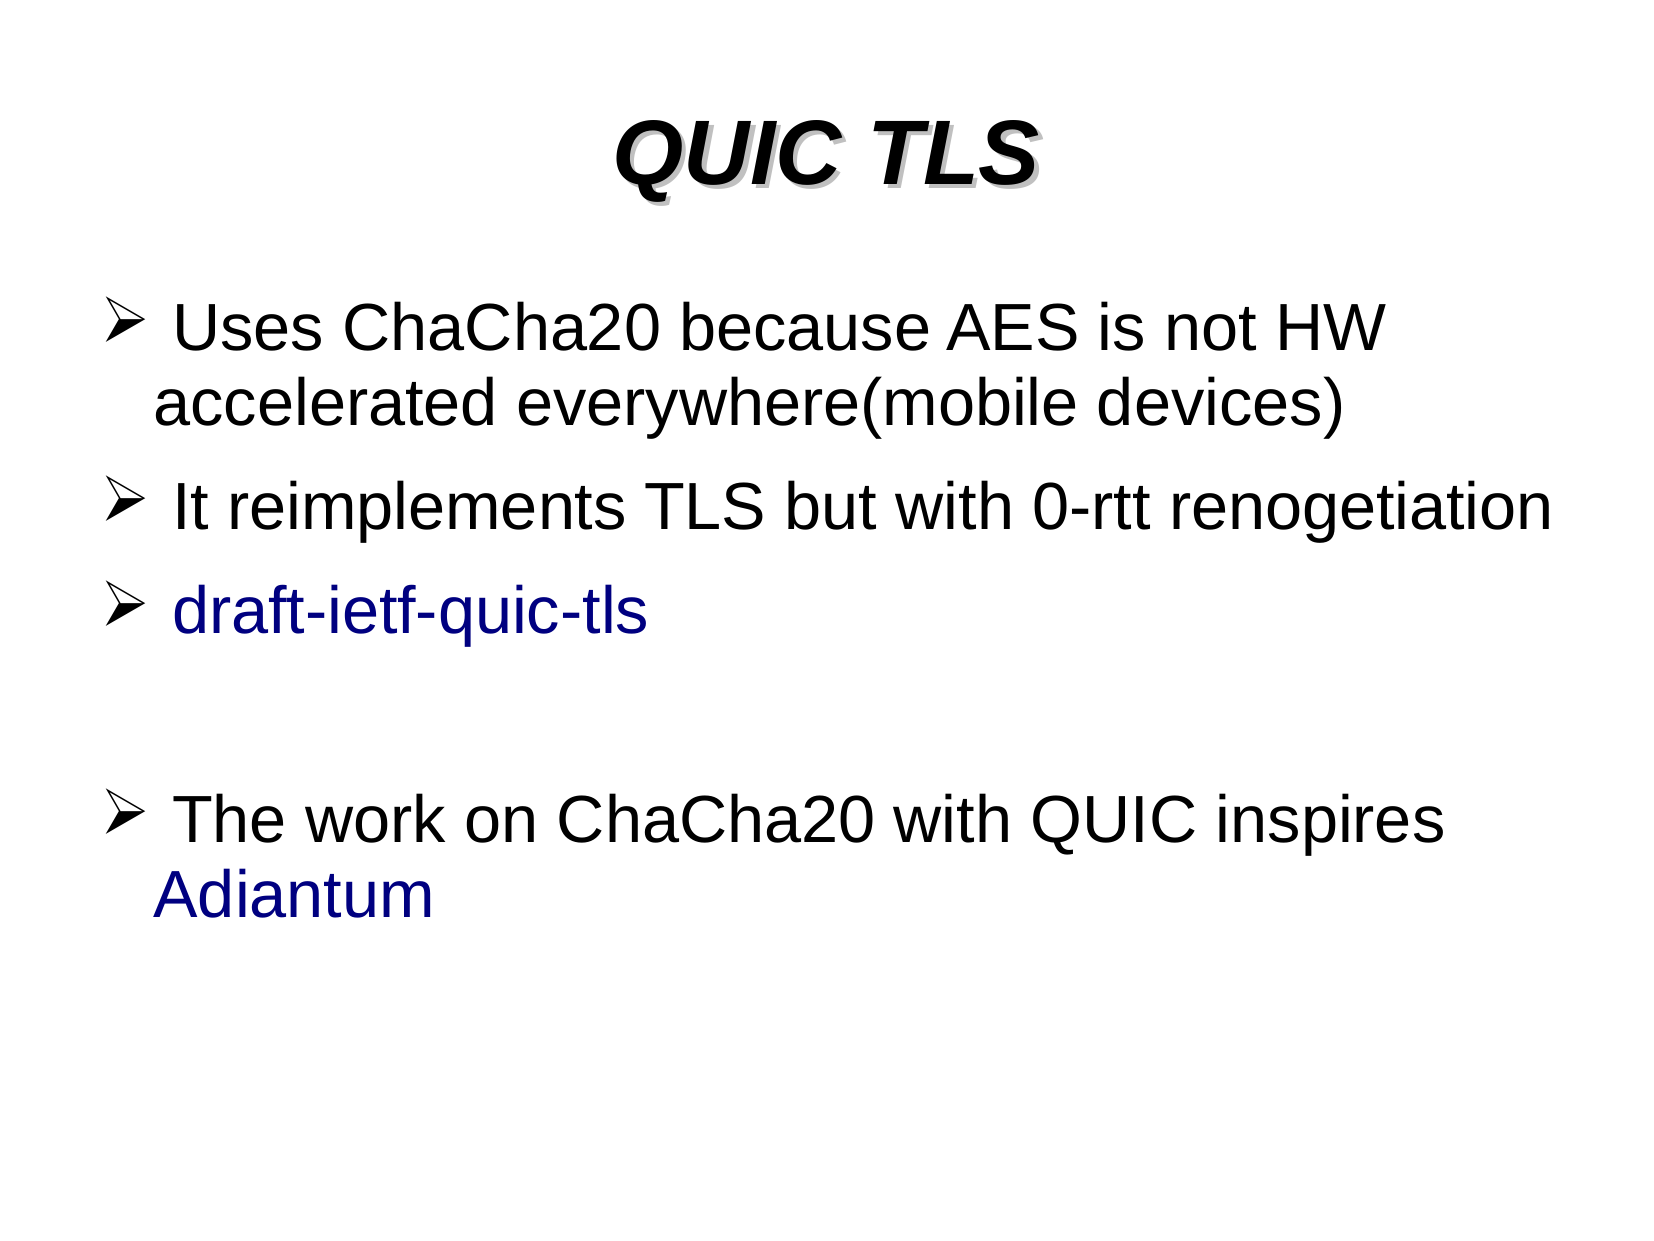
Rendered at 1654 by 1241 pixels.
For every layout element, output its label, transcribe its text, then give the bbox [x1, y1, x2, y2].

list Uses ChaCha20 because AES is not HW accelerated everywhere(mobile devices) It reimplements TLS but with 0-rtt renogetiation draft-ietf-quic-tls The work on ChaCha20 with QUIC inspires Adiantum [82, 290, 1571, 1211]
title QUIC TLS [82, 49, 1571, 257]
